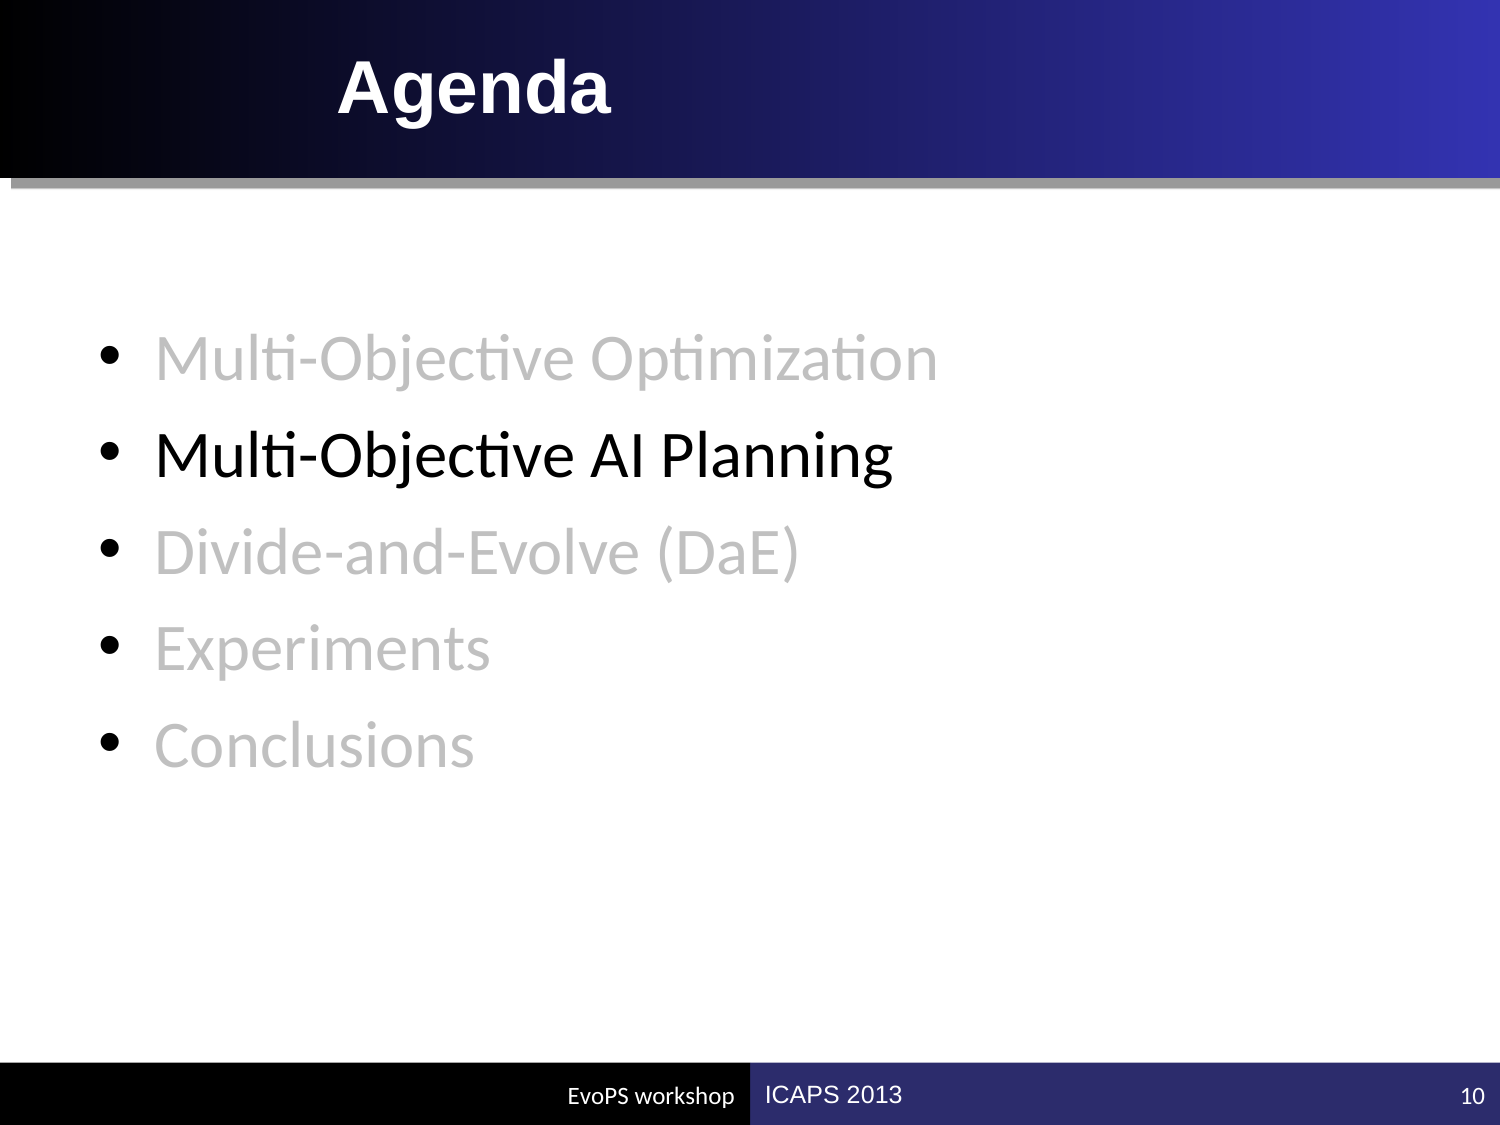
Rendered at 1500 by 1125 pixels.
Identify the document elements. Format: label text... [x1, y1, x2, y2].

list Multi-Objective Optimization Multi-Objective AI Planning Divide-and-Evolve (DaE) Experiments Conclusions [83, 306, 1371, 959]
text_box Agenda [322, 31, 1214, 137]
